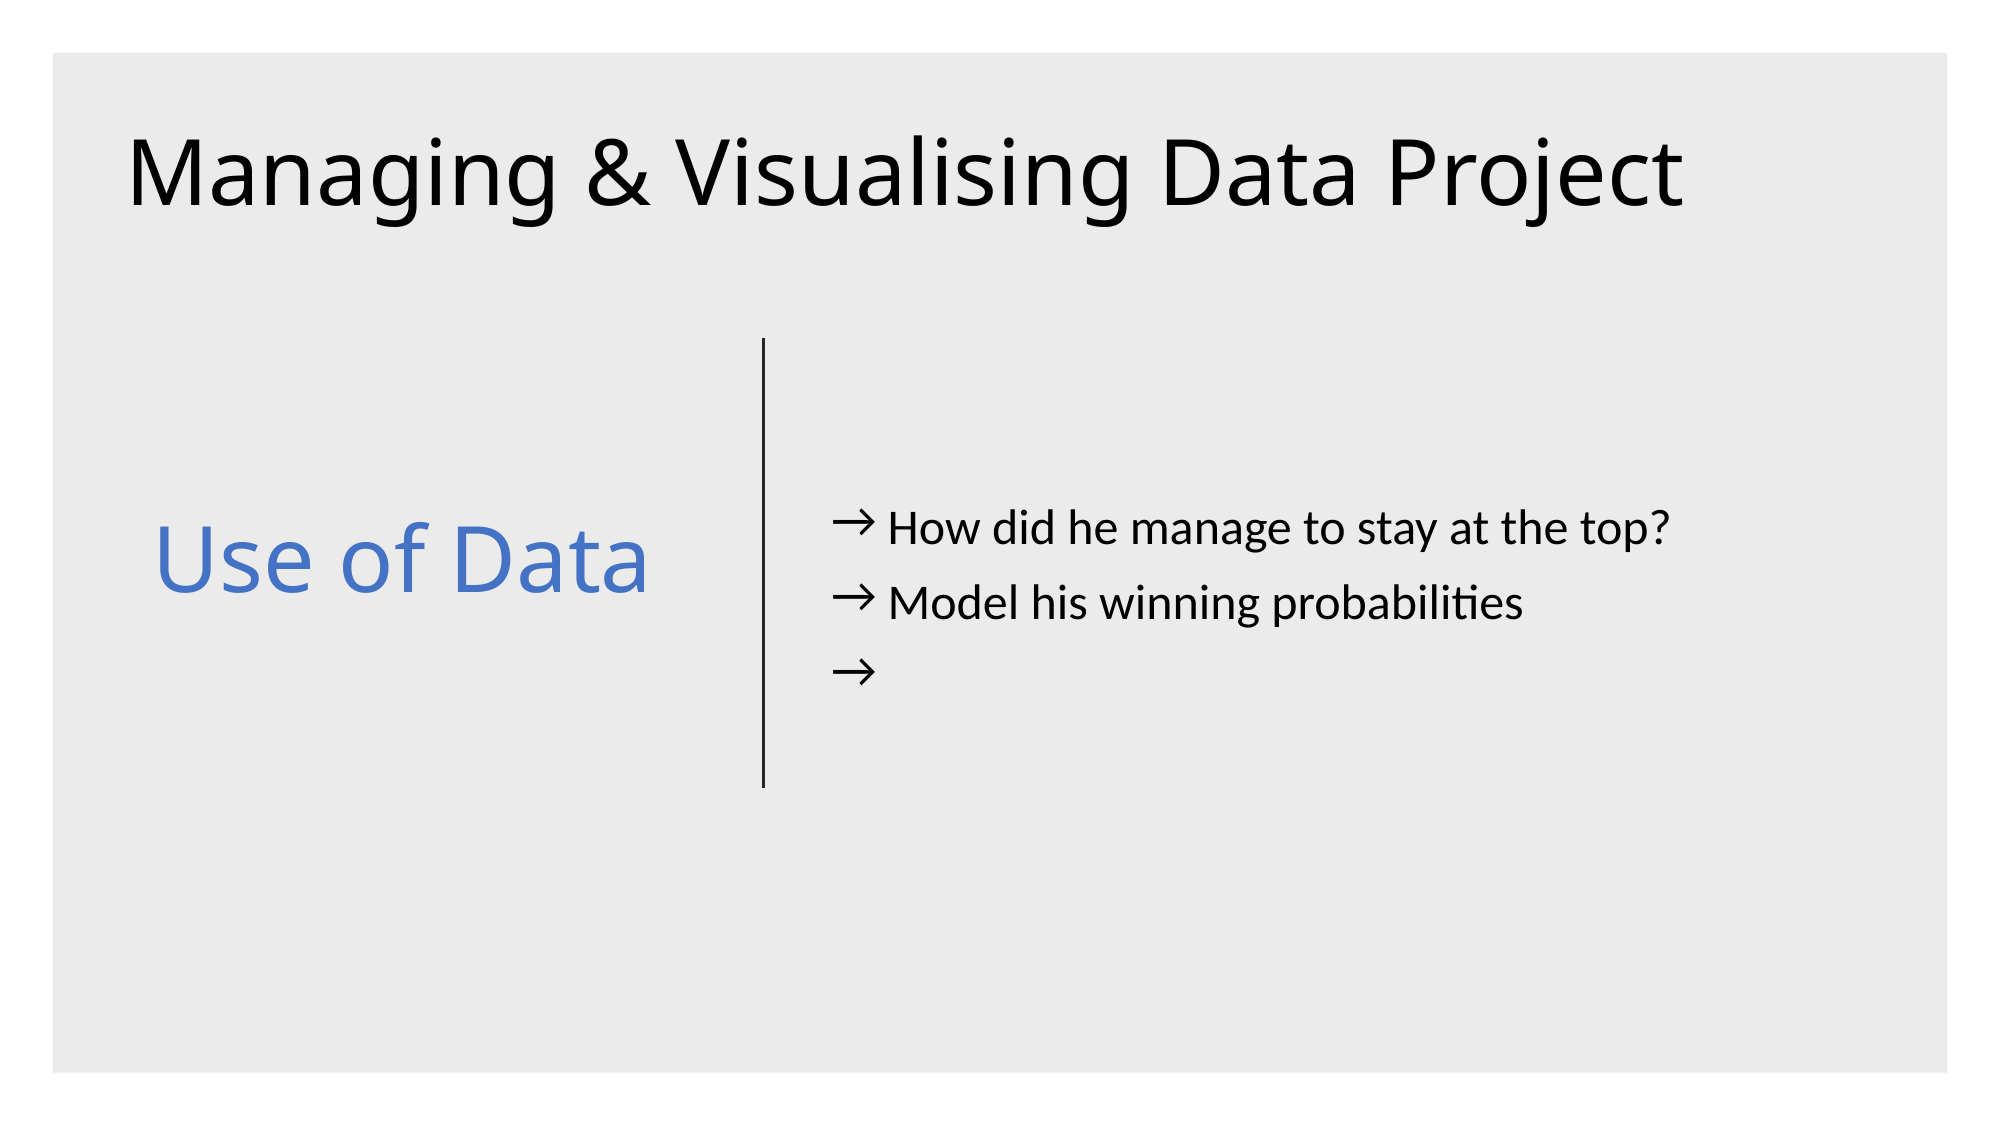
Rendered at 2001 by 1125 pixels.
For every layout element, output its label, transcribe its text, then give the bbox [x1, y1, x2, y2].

title Use of Data [137, 285, 711, 967]
list How did he manage to stay at the top? Model his winning probabilities [816, 158, 1863, 967]
text_box [53, 53, 1947, 1073]
text_box Managing & Visualising Data Project [110, 67, 1836, 285]
